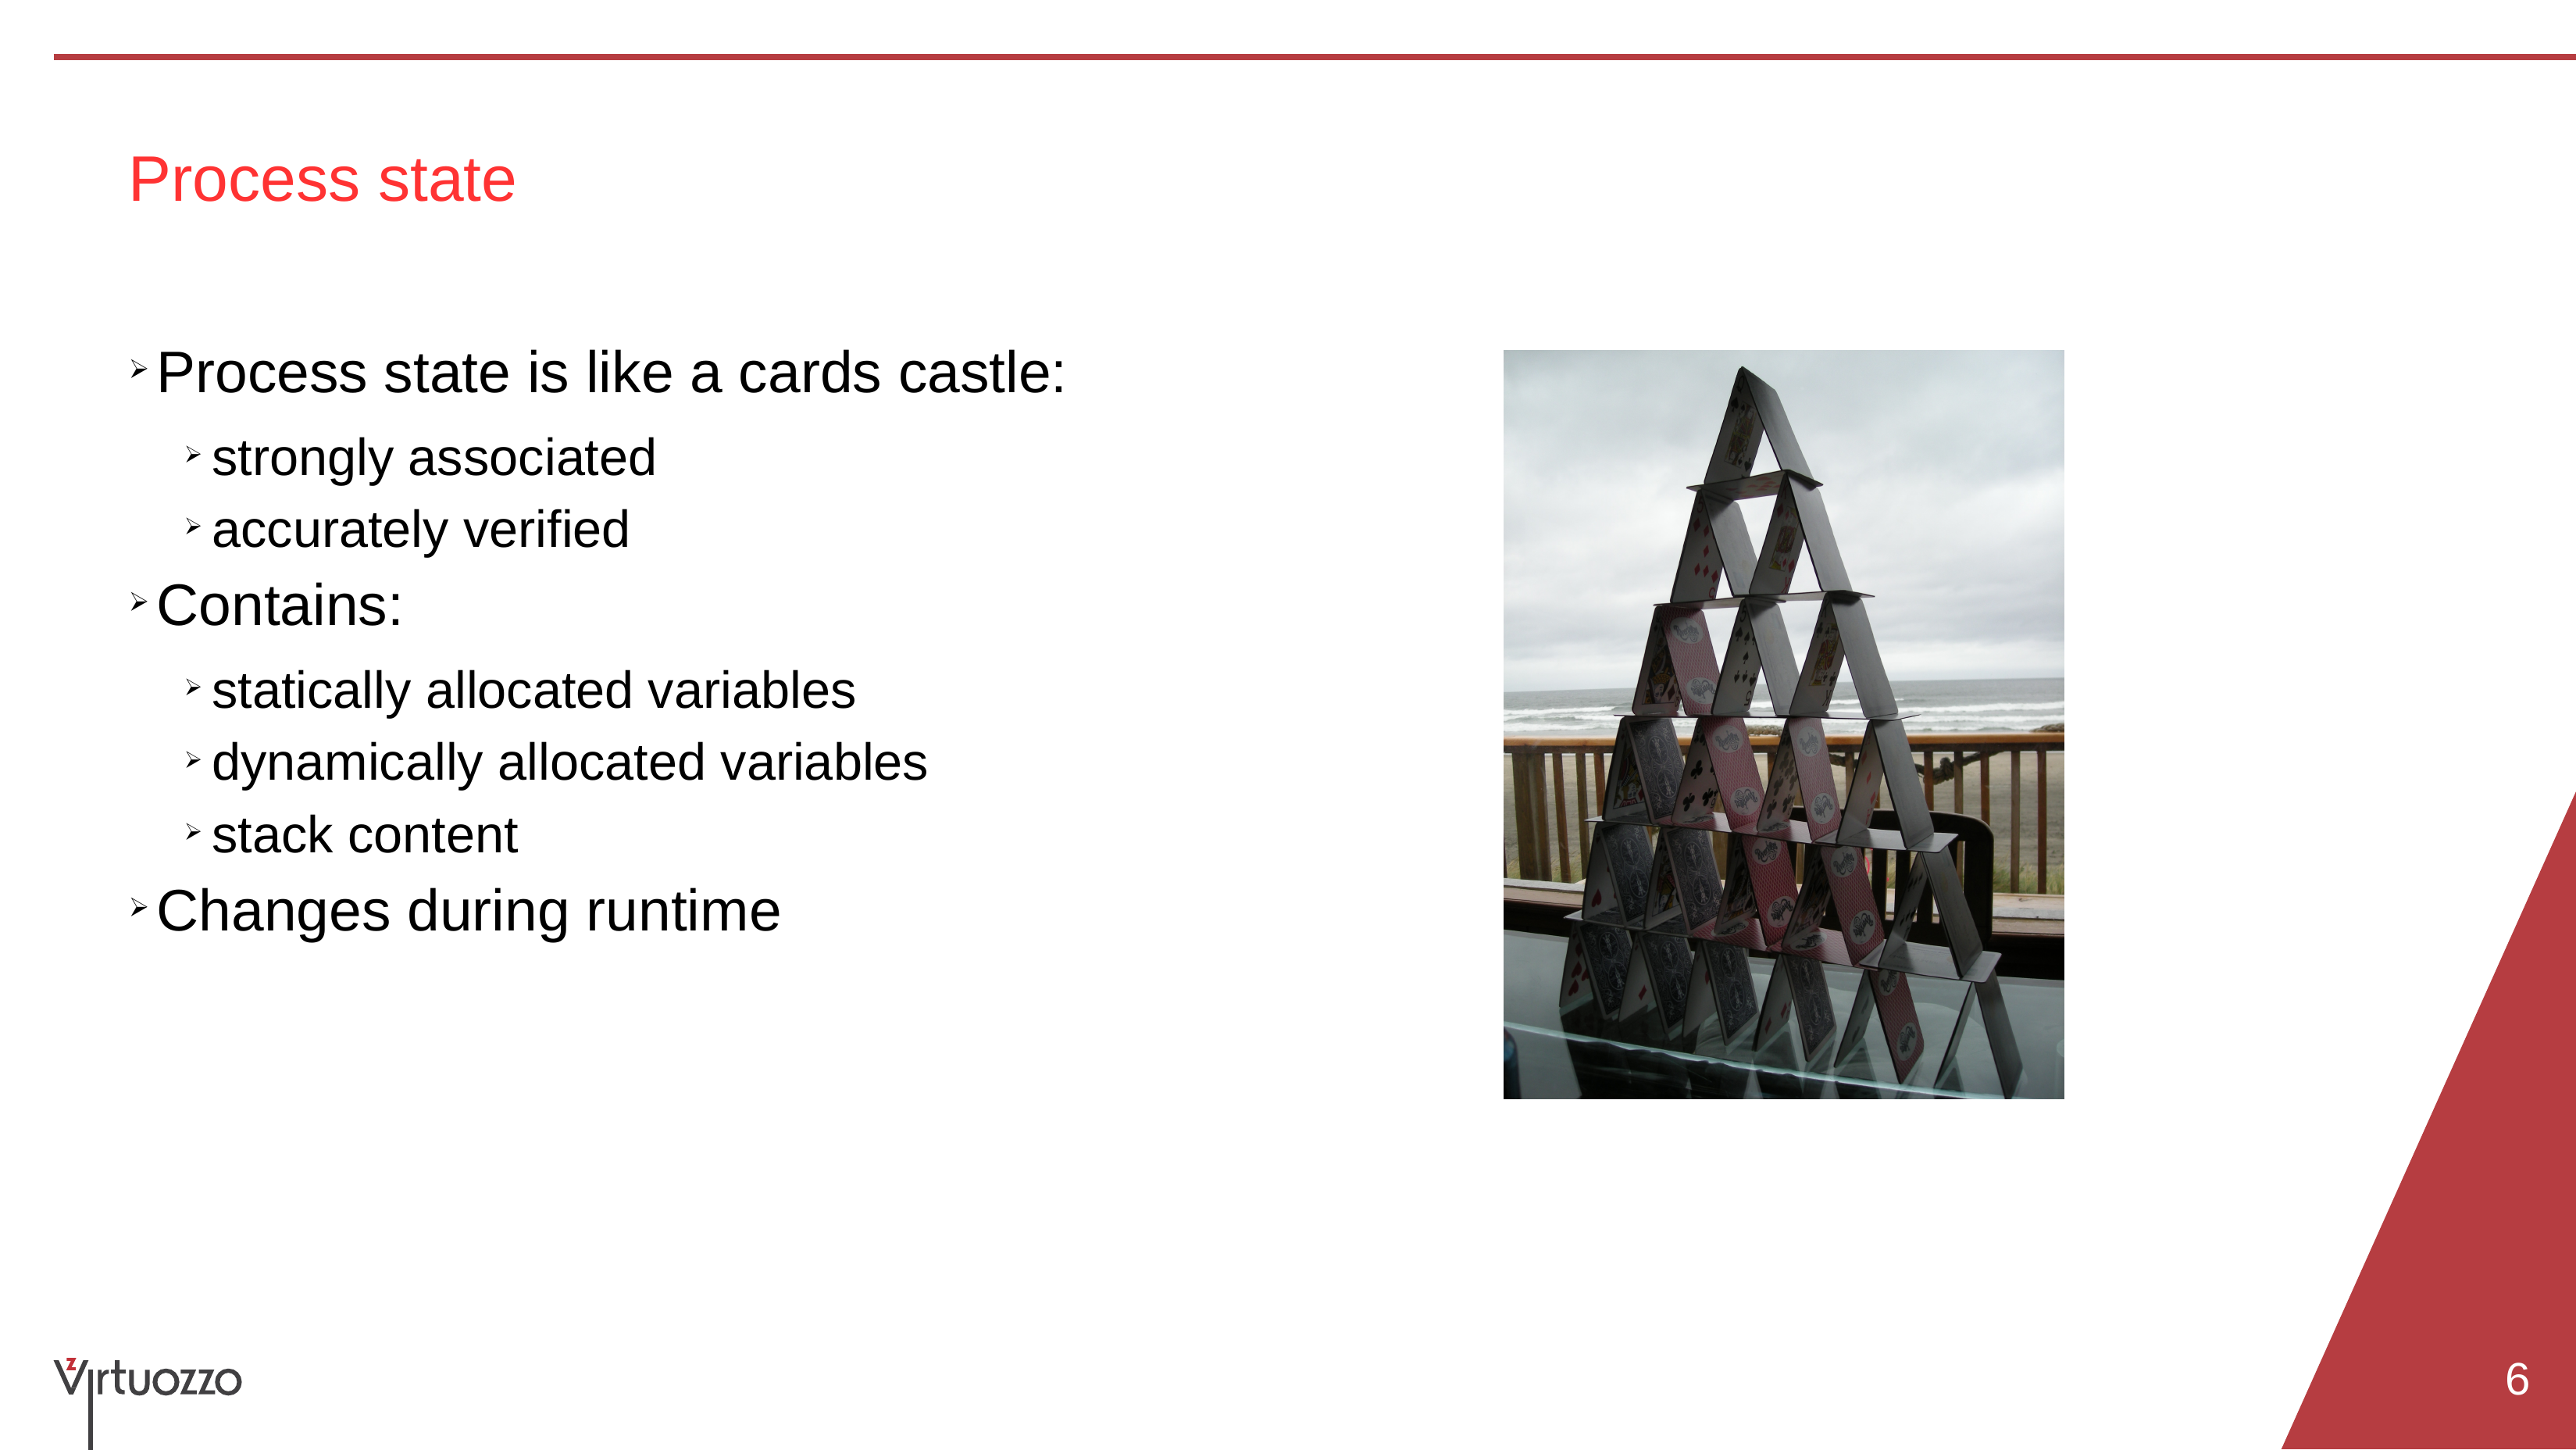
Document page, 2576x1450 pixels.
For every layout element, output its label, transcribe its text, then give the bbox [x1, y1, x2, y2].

list Process state is like a cards castle: strongly associated accurately verified Contains: statically allocated variables dynamically allocated variables stack content Changes during runtime [128, 339, 2447, 1180]
text_box <number> [2029, 1348, 2543, 1411]
title Process state [128, 57, 2447, 300]
picture [1504, 350, 2064, 1099]
